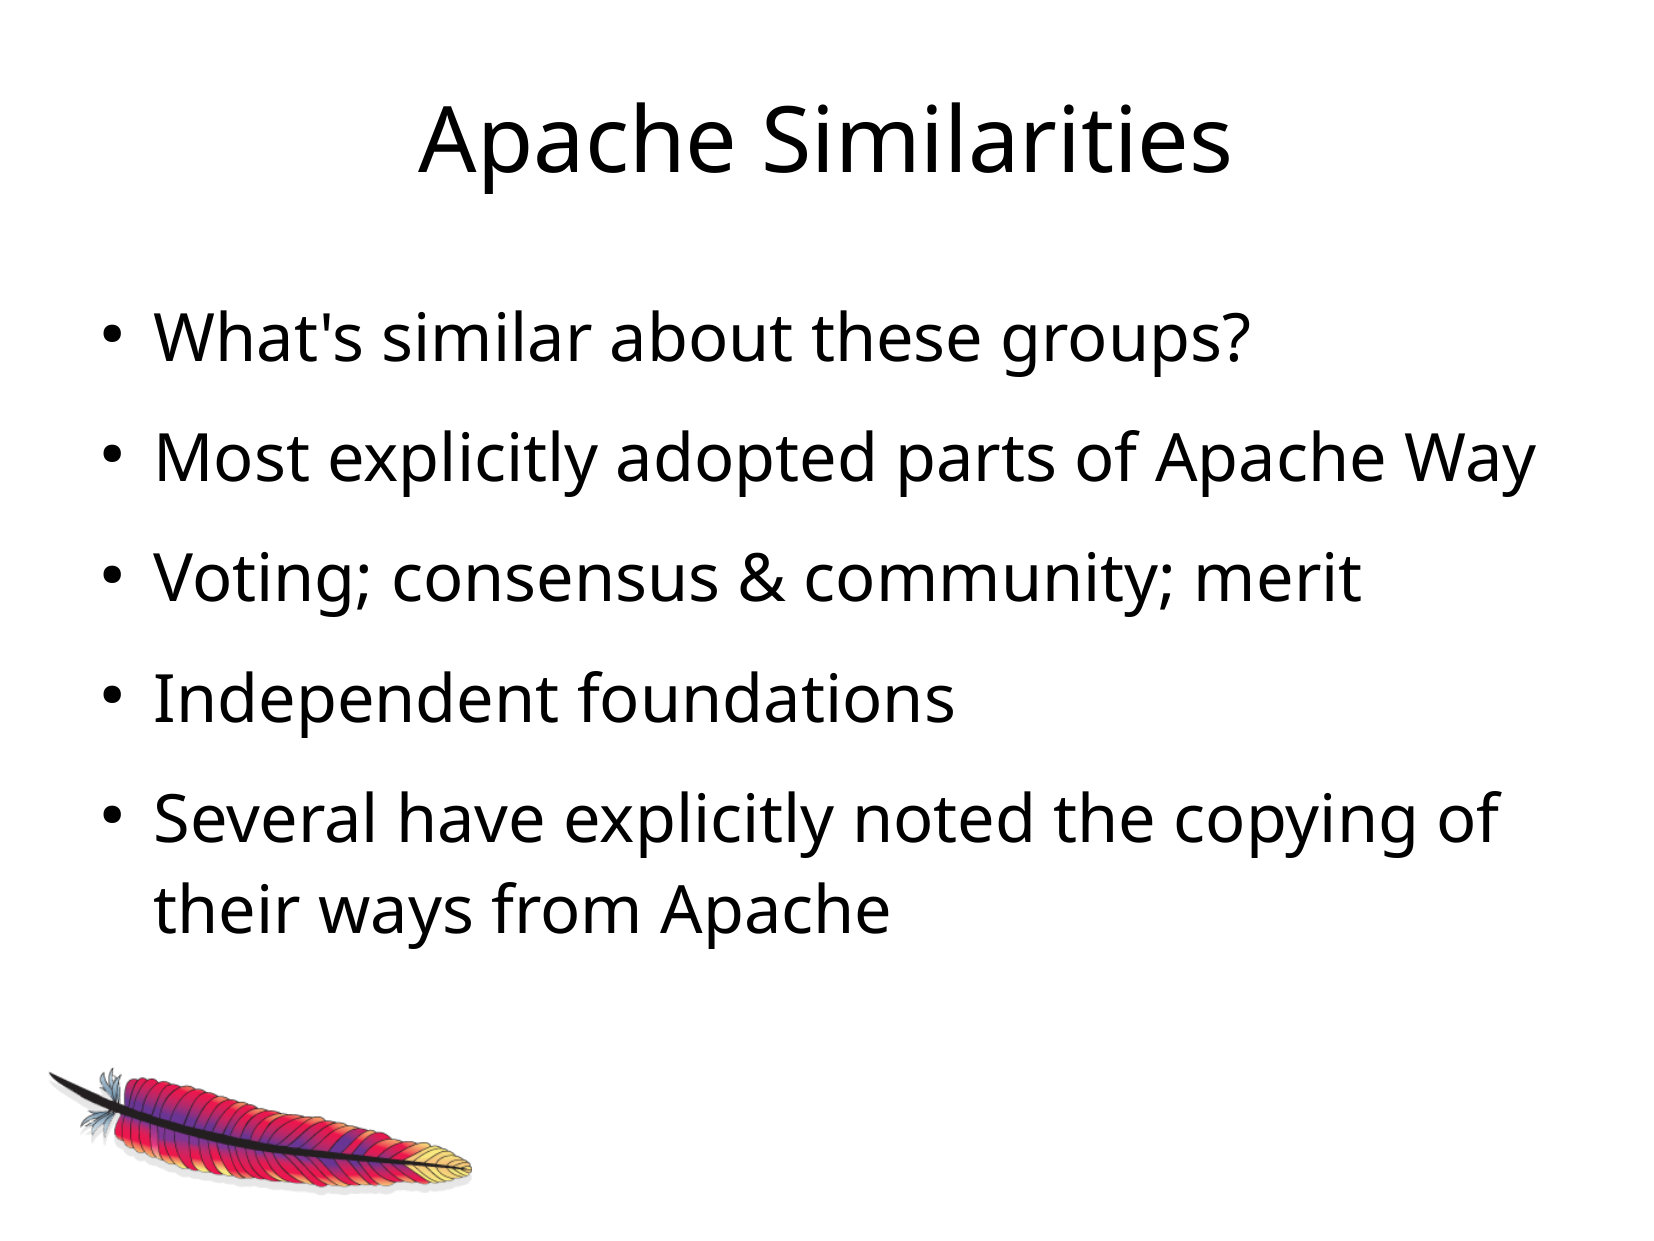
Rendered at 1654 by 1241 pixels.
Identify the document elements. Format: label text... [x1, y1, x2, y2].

list What's similar about these groups? Most explicitly adopted parts of Apache Way Voting; consensus & community; merit Independent foundations Several have explicitly noted the copying of their ways from Apache [82, 290, 1571, 1109]
picture [45, 1064, 477, 1200]
title Apache Similarities [82, 49, 1571, 226]
